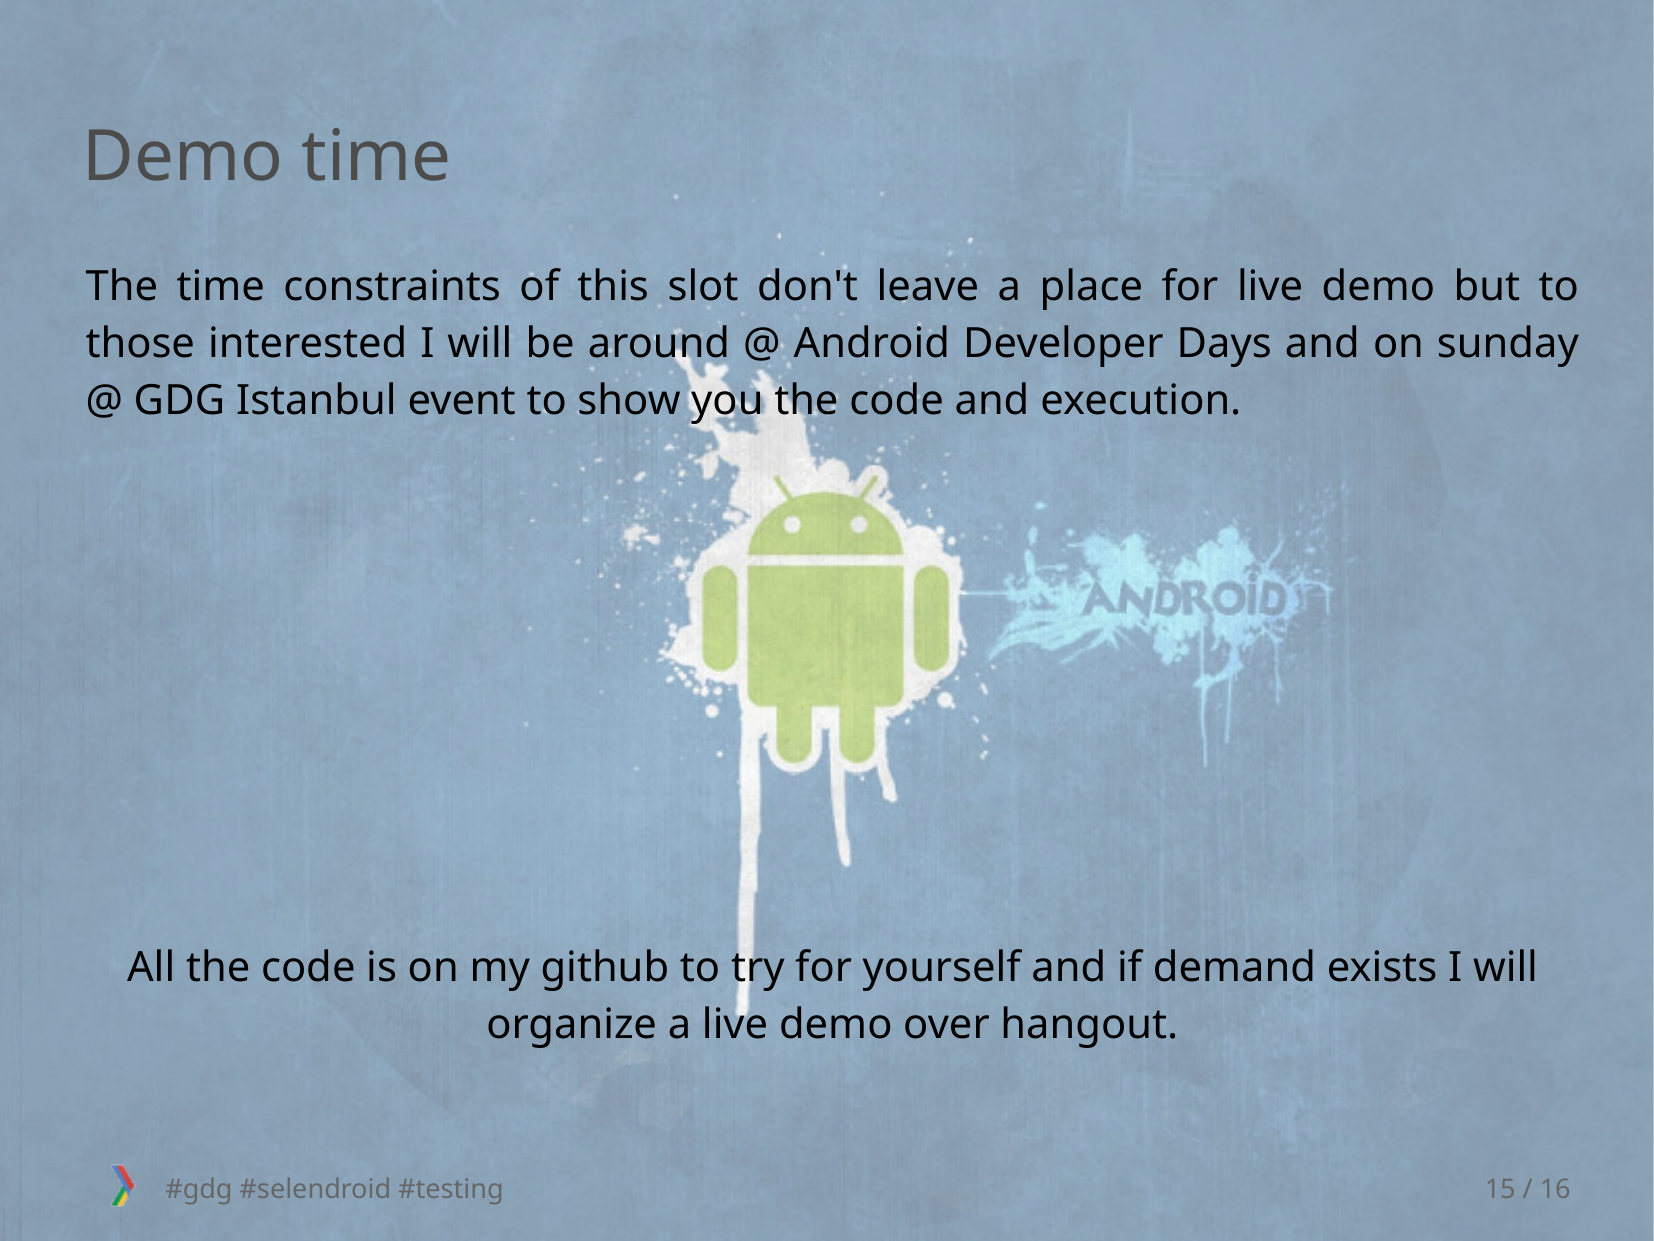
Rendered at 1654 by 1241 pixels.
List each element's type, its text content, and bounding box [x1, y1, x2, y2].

title Demo time [82, 49, 1571, 248]
text_box The time constraints of this slot don't leave a place for live demo but to those interested I will be around @ Android Developer Days and on sunday @ GDG Istanbul event to show you the code and execution. All the code is on my github to try for yourself and if demand exists I will organize a live demo over hangout. [70, 248, 1595, 1132]
picture [97, 1159, 148, 1211]
